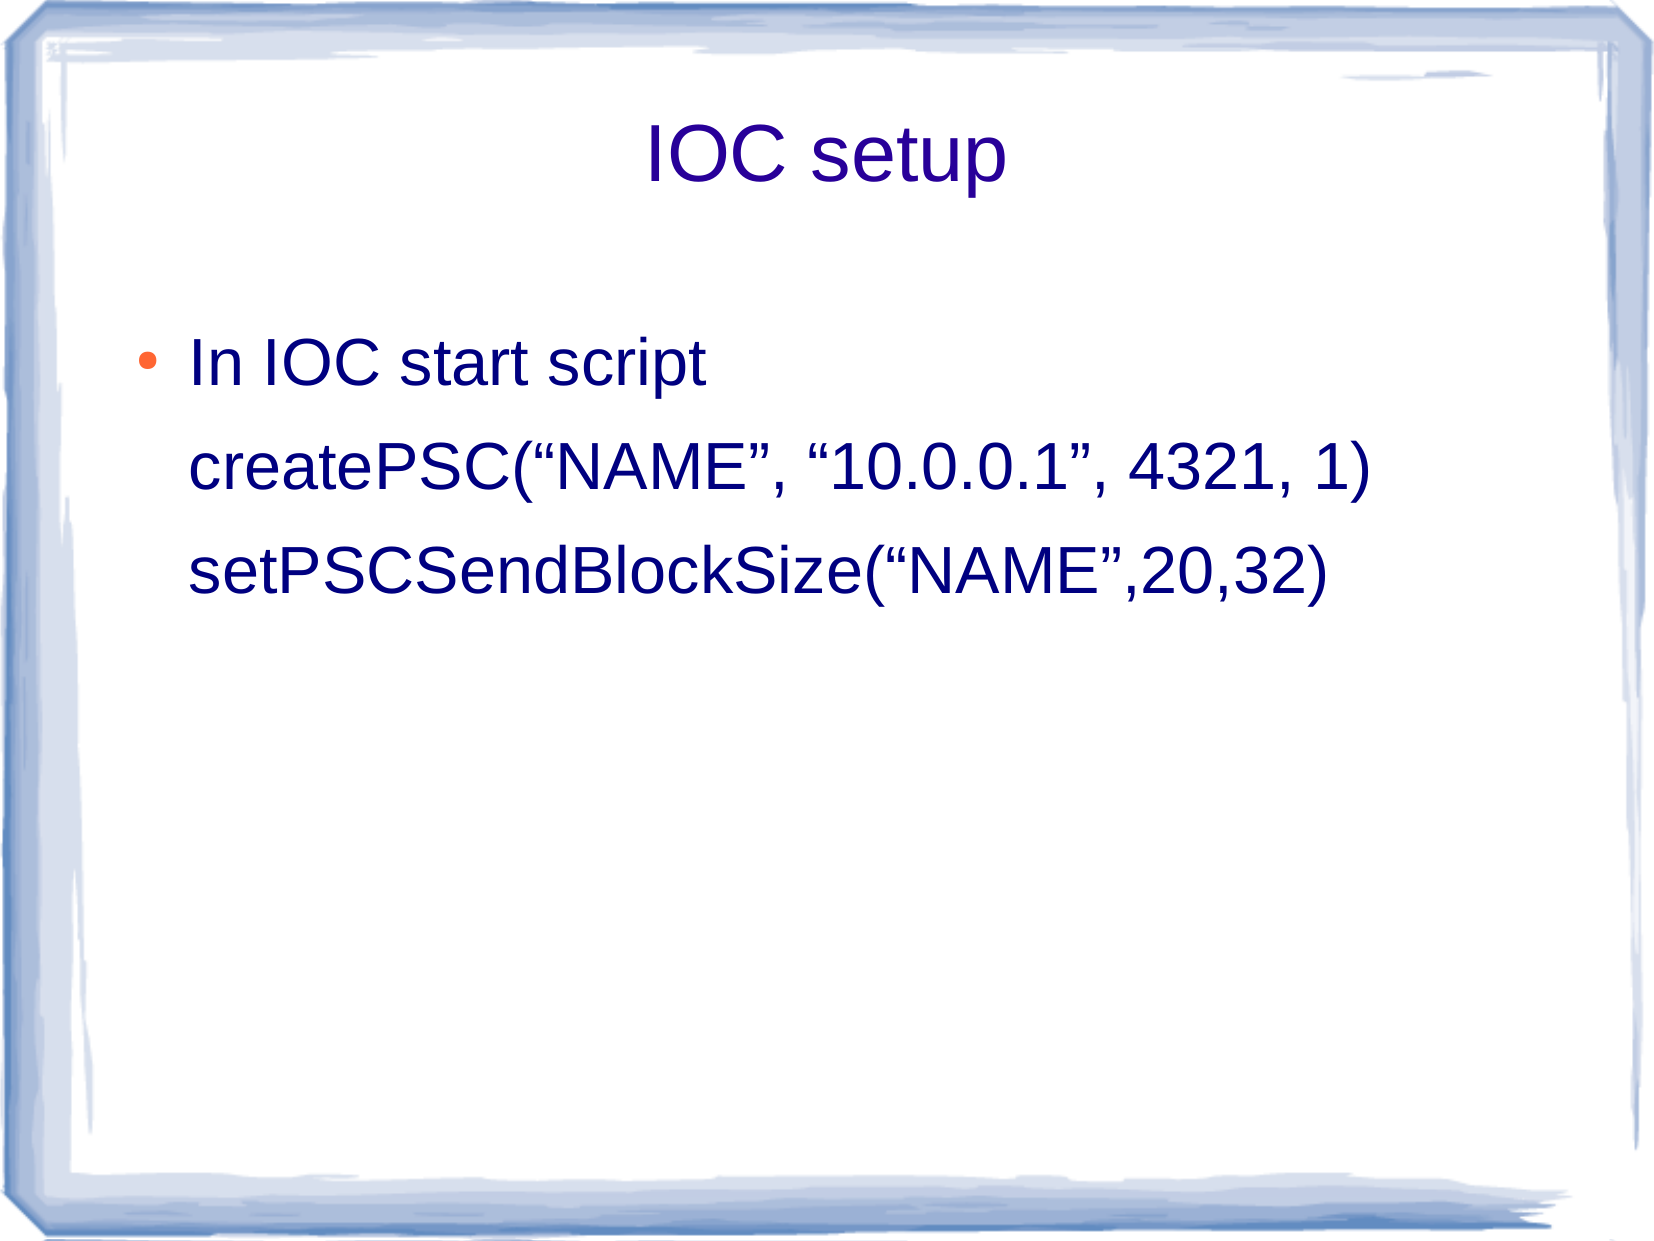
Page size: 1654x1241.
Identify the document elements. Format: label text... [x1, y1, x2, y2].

picture [0, 0, 1654, 1241]
title IOC setup [82, 49, 1571, 257]
list In IOC start script createPSC(“NAME”, “10.0.0.1”, 4321, 1) setPSCSendBlockSize(“NAME”,20,32) [118, 324, 1571, 1030]
